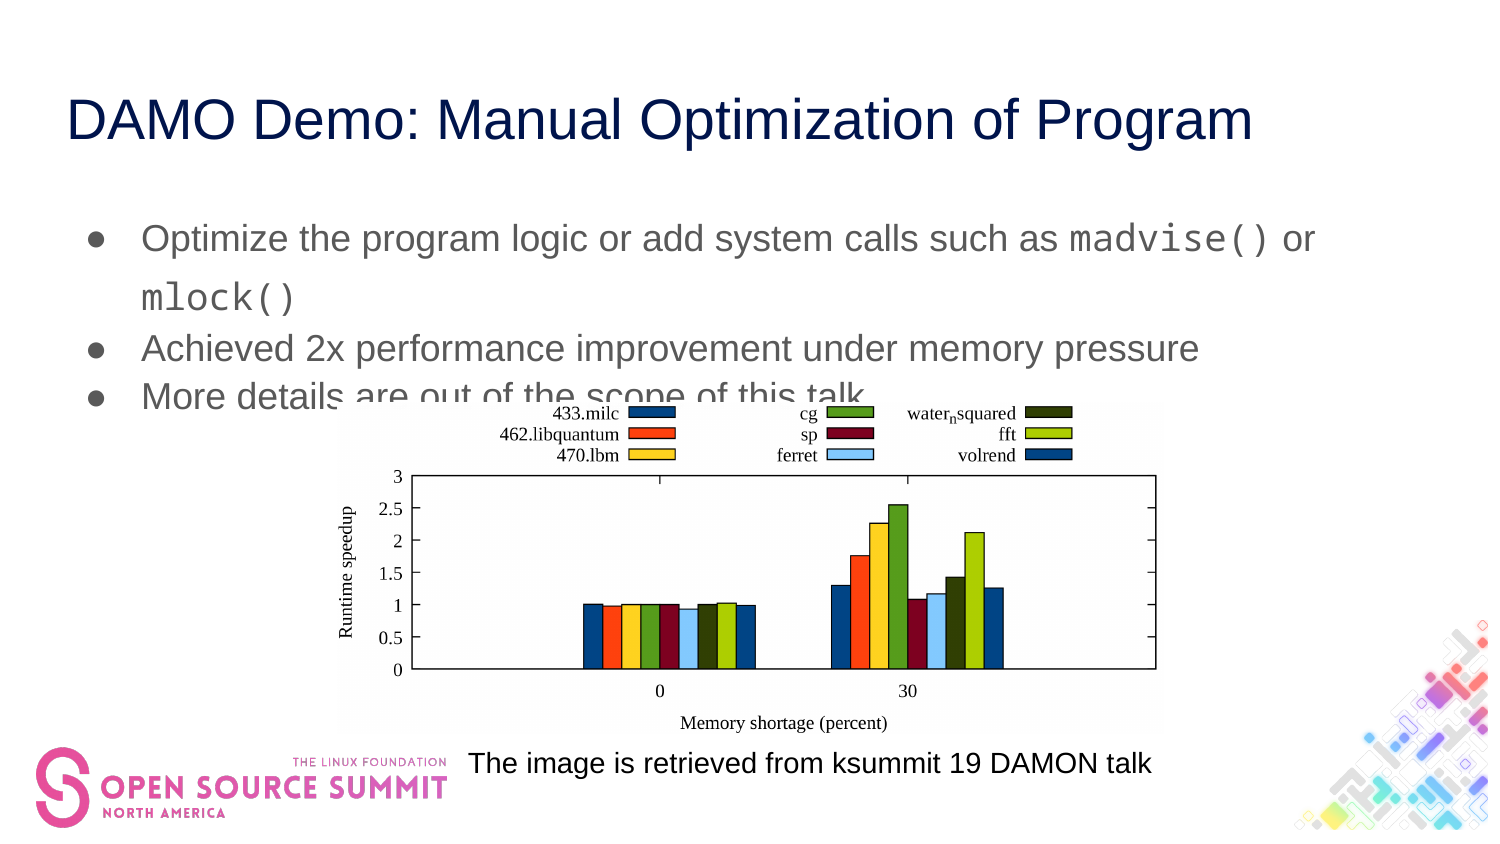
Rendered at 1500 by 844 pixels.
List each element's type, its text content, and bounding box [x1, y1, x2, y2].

picture [337, 402, 1164, 734]
title DAMO Demo: Manual Optimization of Program [51, 72, 1449, 167]
text_box The image is retrieved from ksummit 19 DAMON talk [453, 739, 1168, 788]
picture [1294, 620, 1488, 830]
list Optimize the program logic or add system calls such as madvise() or mlock() Achieved 2x performance improvement under memory pressure More details are out of the scope of this talk [51, 189, 1449, 734]
picture [36, 747, 447, 828]
